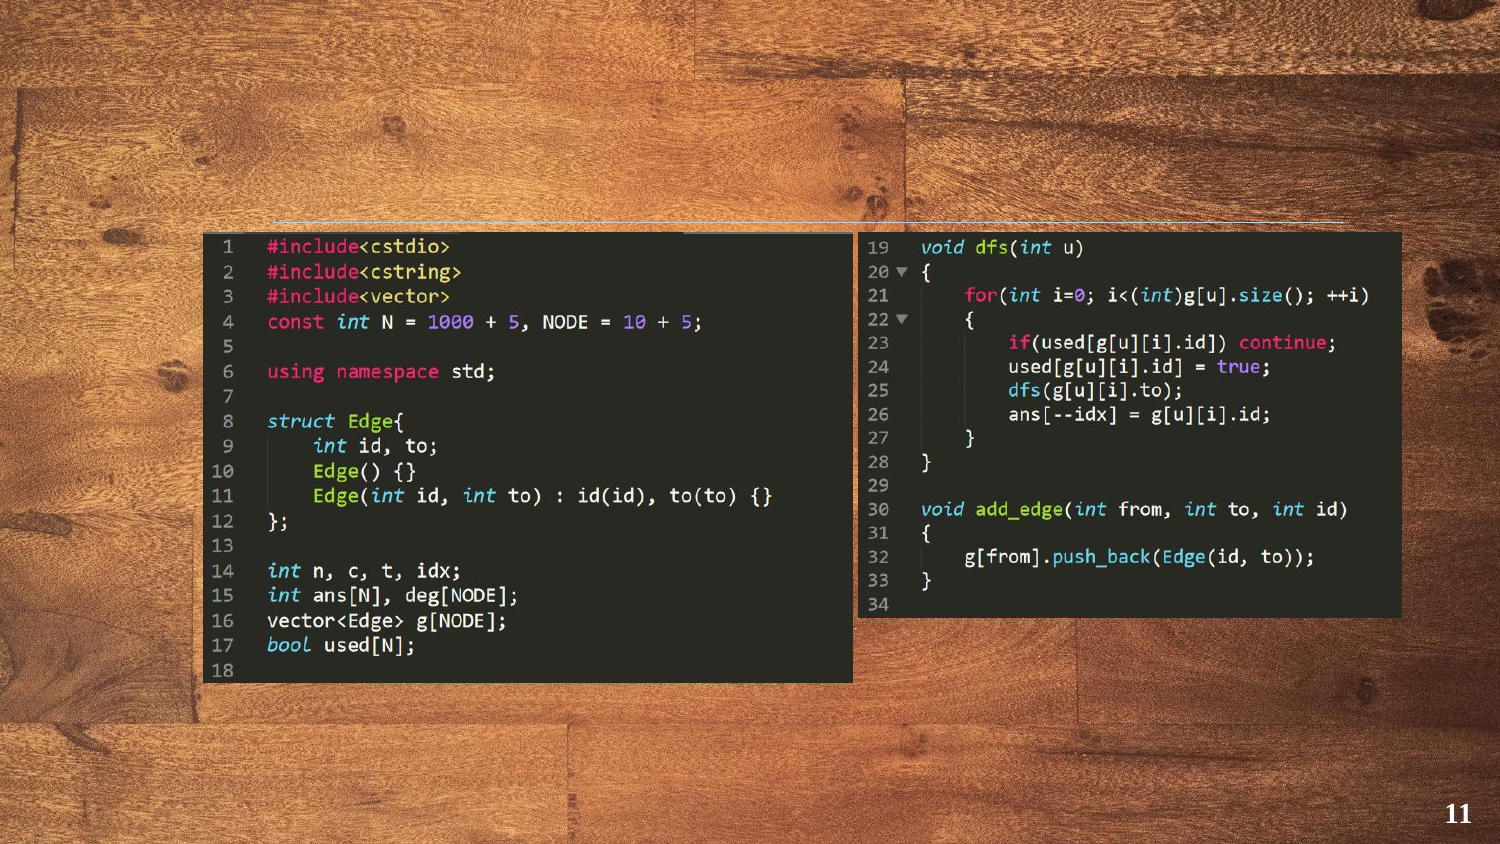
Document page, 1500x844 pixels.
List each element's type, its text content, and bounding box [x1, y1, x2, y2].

picture [203, 232, 853, 683]
picture [858, 233, 1402, 618]
slide_number 11 [1429, 779, 1500, 844]
title 範例程式（1/2） [255, 117, 1341, 233]
